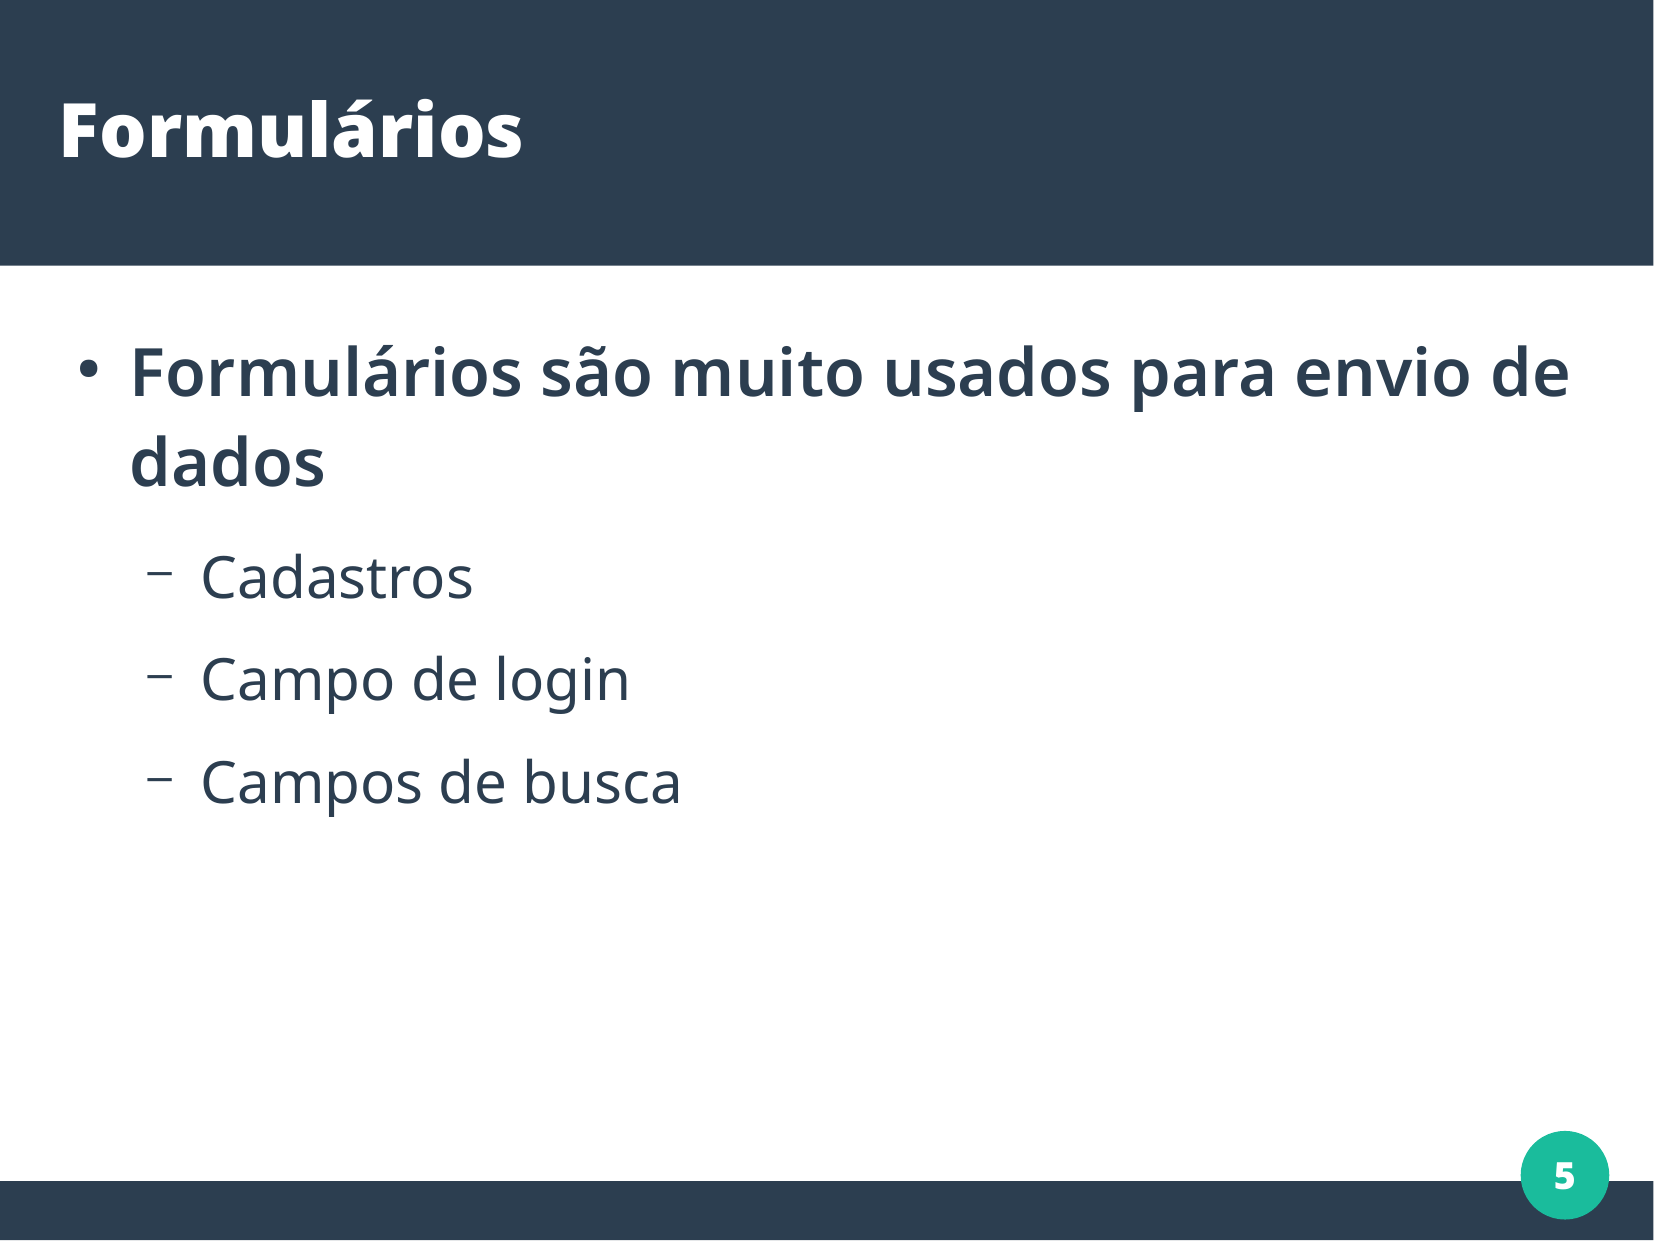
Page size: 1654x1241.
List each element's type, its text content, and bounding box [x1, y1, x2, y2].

list Formulários são muito usados para envio de dados Cadastros Campo de login Campos de busca [59, 324, 1595, 1152]
title Formulários [59, 49, 1595, 207]
